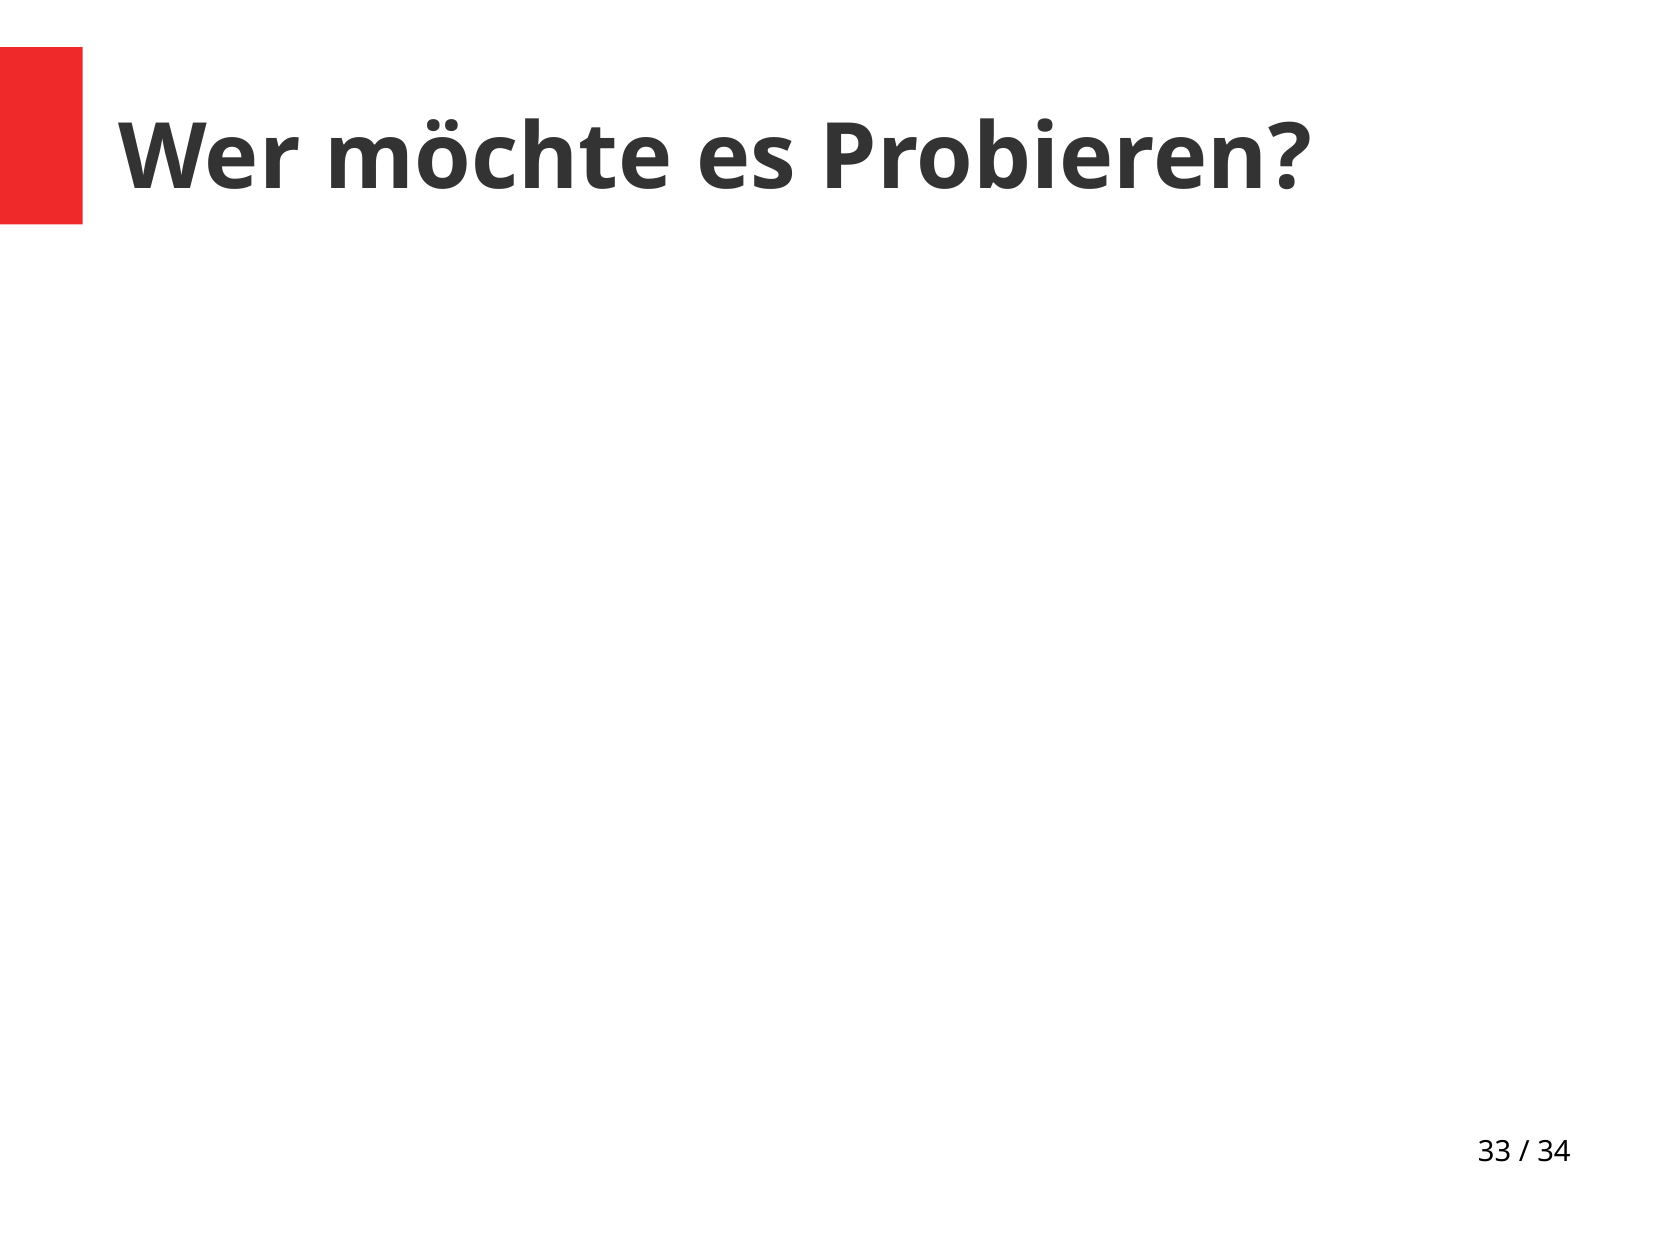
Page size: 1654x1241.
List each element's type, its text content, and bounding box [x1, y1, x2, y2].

title Wer möchte es Probieren? [118, 49, 1571, 257]
